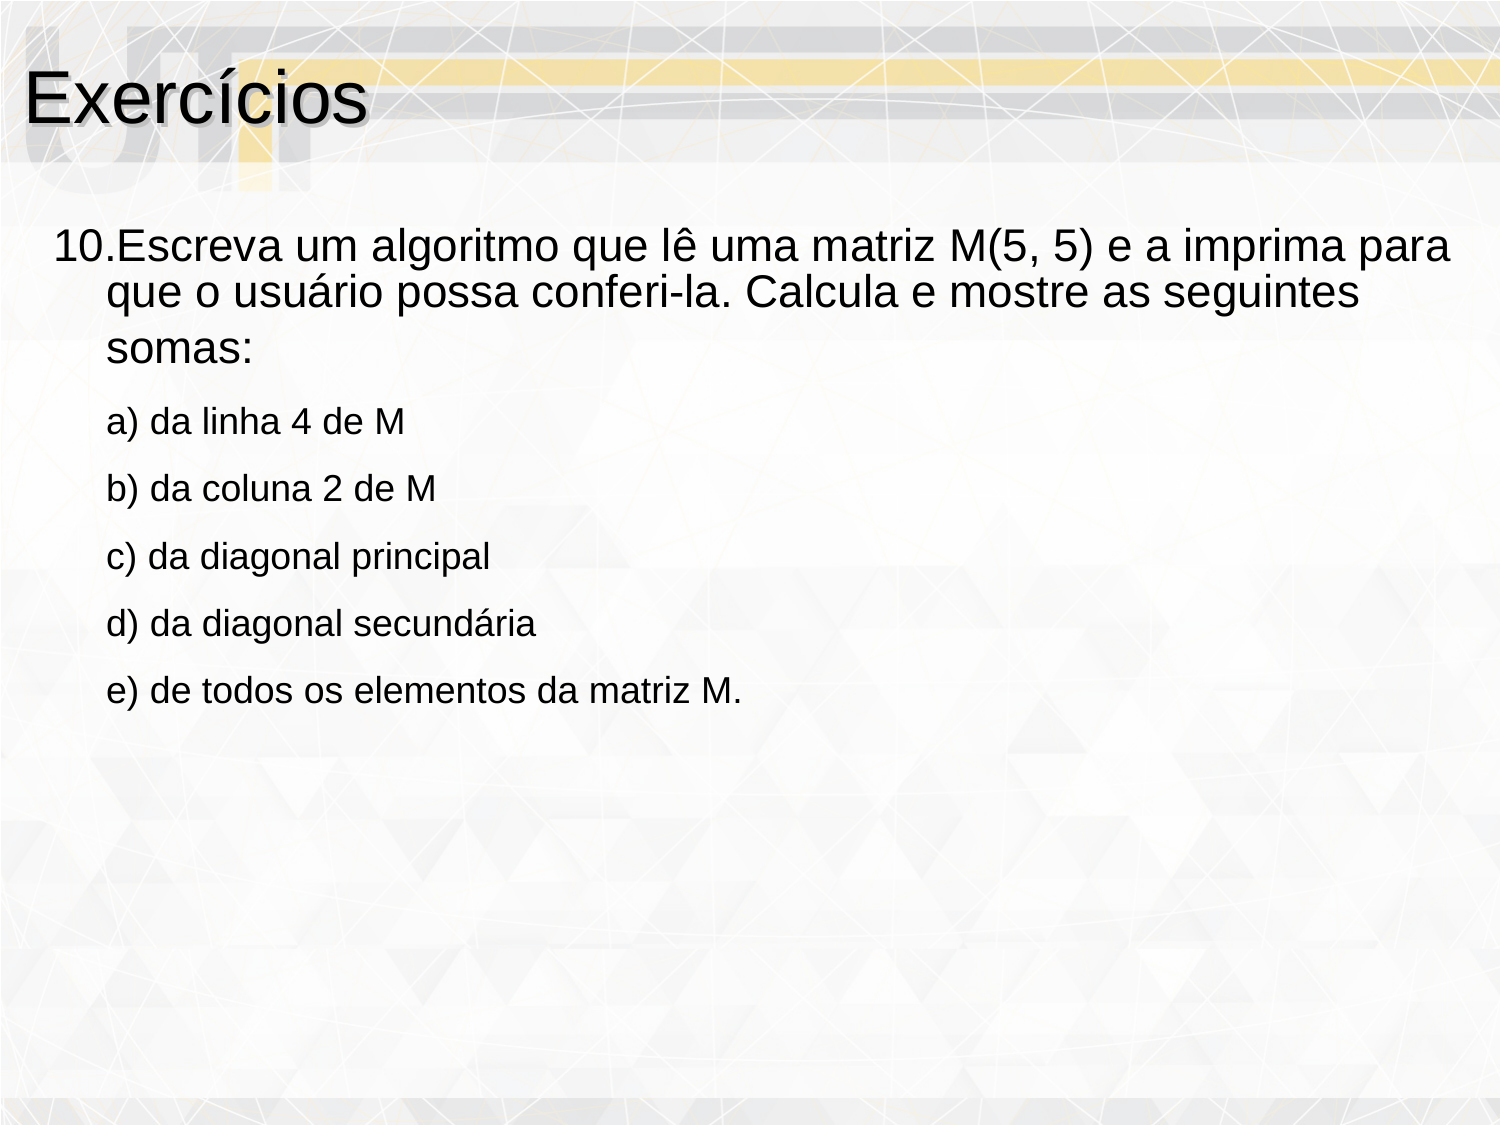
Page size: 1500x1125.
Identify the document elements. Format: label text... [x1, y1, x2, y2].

title Exercícios [23, 18, 1489, 178]
list Escreva um algoritmo que lê uma matriz M(5, 5) e a imprima para que o usuário possa conferi-la. Calcula e mostre as seguintes somas: a) da linha 4 de M b) da coluna 2 de M c) da diagonal principal d) da diagonal secundária e) de todos os elementos da matriz M. [35, 224, 1477, 1087]
